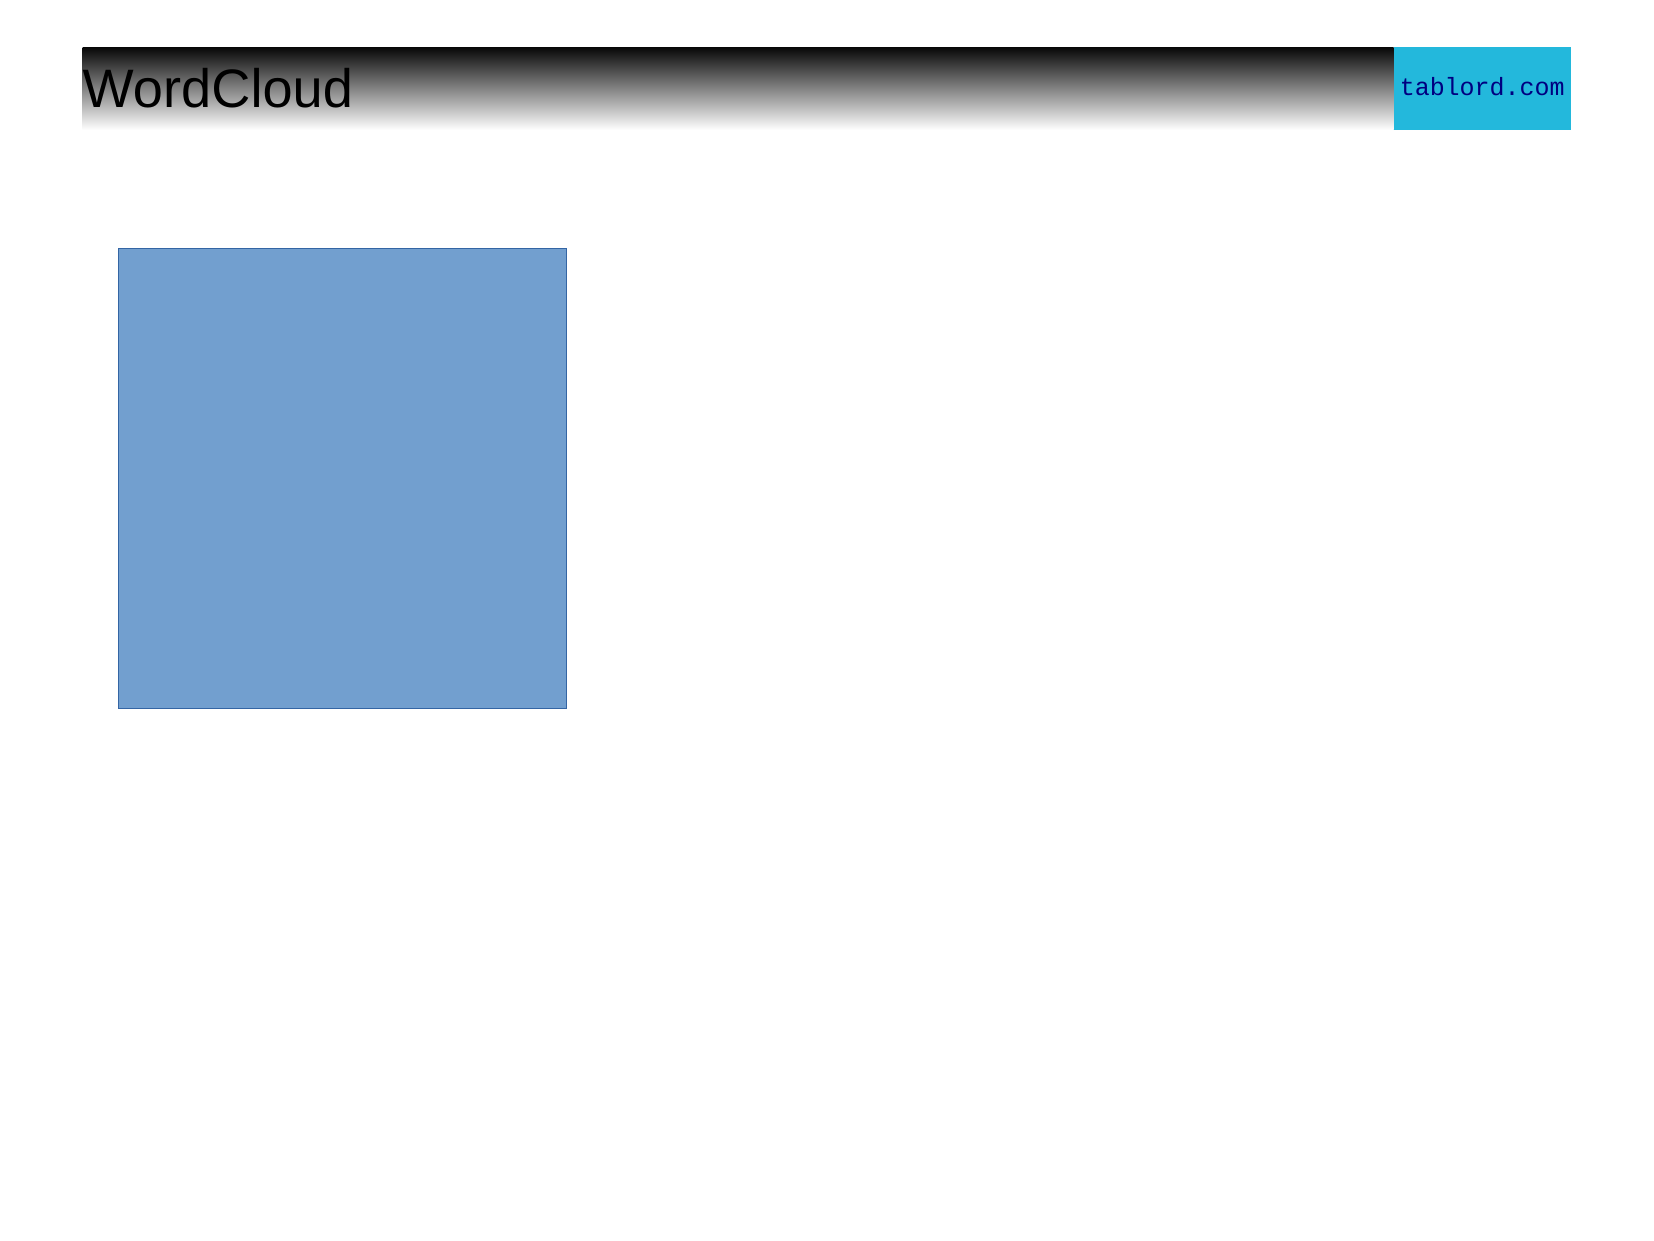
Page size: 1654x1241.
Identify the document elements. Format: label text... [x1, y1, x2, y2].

text_box [118, 248, 567, 709]
title WordCloud [82, 47, 1394, 130]
